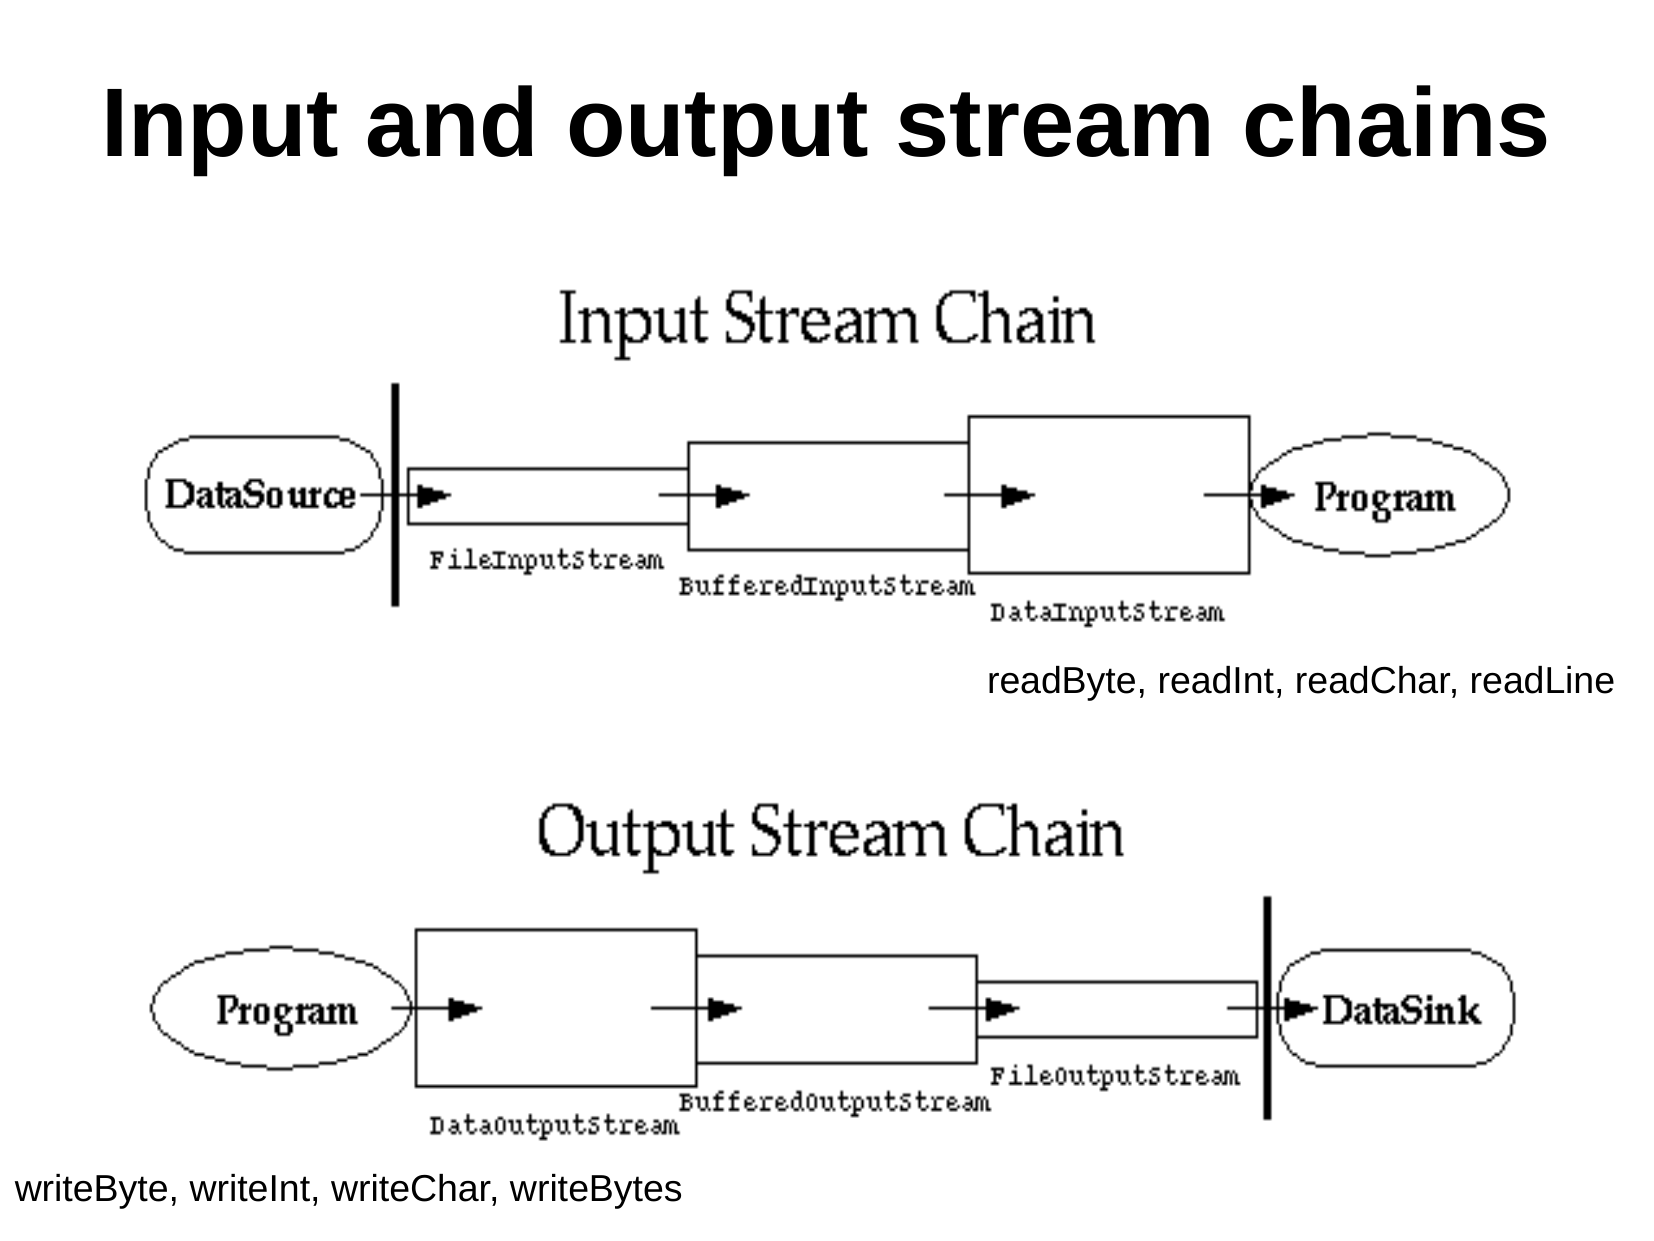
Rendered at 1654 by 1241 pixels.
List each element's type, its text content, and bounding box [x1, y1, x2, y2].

picture [47, 219, 1568, 1170]
title Input and output stream chains [82, 49, 1571, 196]
text_box readByte, readInt, readChar, readLine [972, 651, 1630, 709]
text_box writeByte, writeInt, writeChar, writeBytes [0, 1159, 698, 1217]
